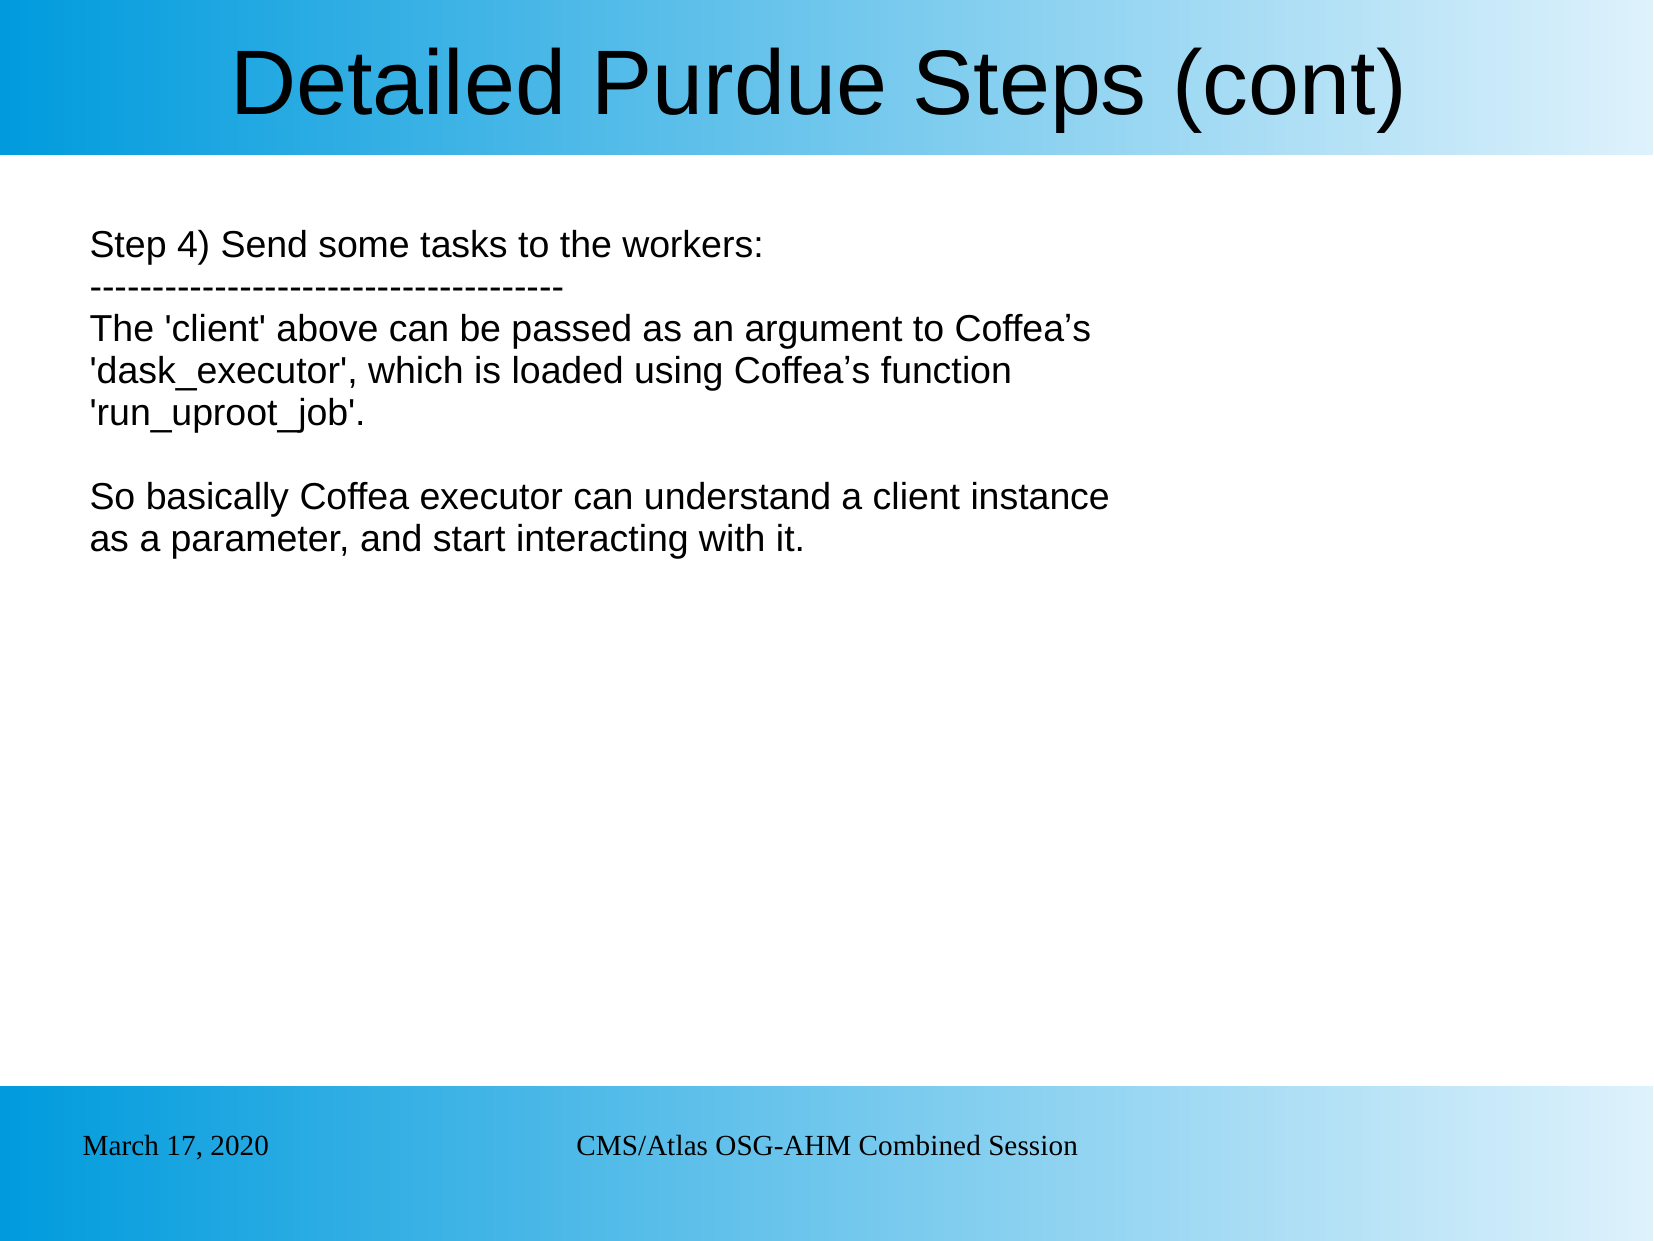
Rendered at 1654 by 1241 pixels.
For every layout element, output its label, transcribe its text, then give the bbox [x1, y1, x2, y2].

title Detailed Purdue Steps (cont) [75, 30, 1564, 136]
text_box Step 4) Send some tasks to the workers: -------------------------------------- The 'client' above can be passed as an argument to Coffeaʼs 'dask_executor', which is loaded using Coffeaʼs function 'run_uproot_job'. So basically Coffea executor can understand a client instance as a parameter, and start interacting with it. [74, 216, 1126, 567]
